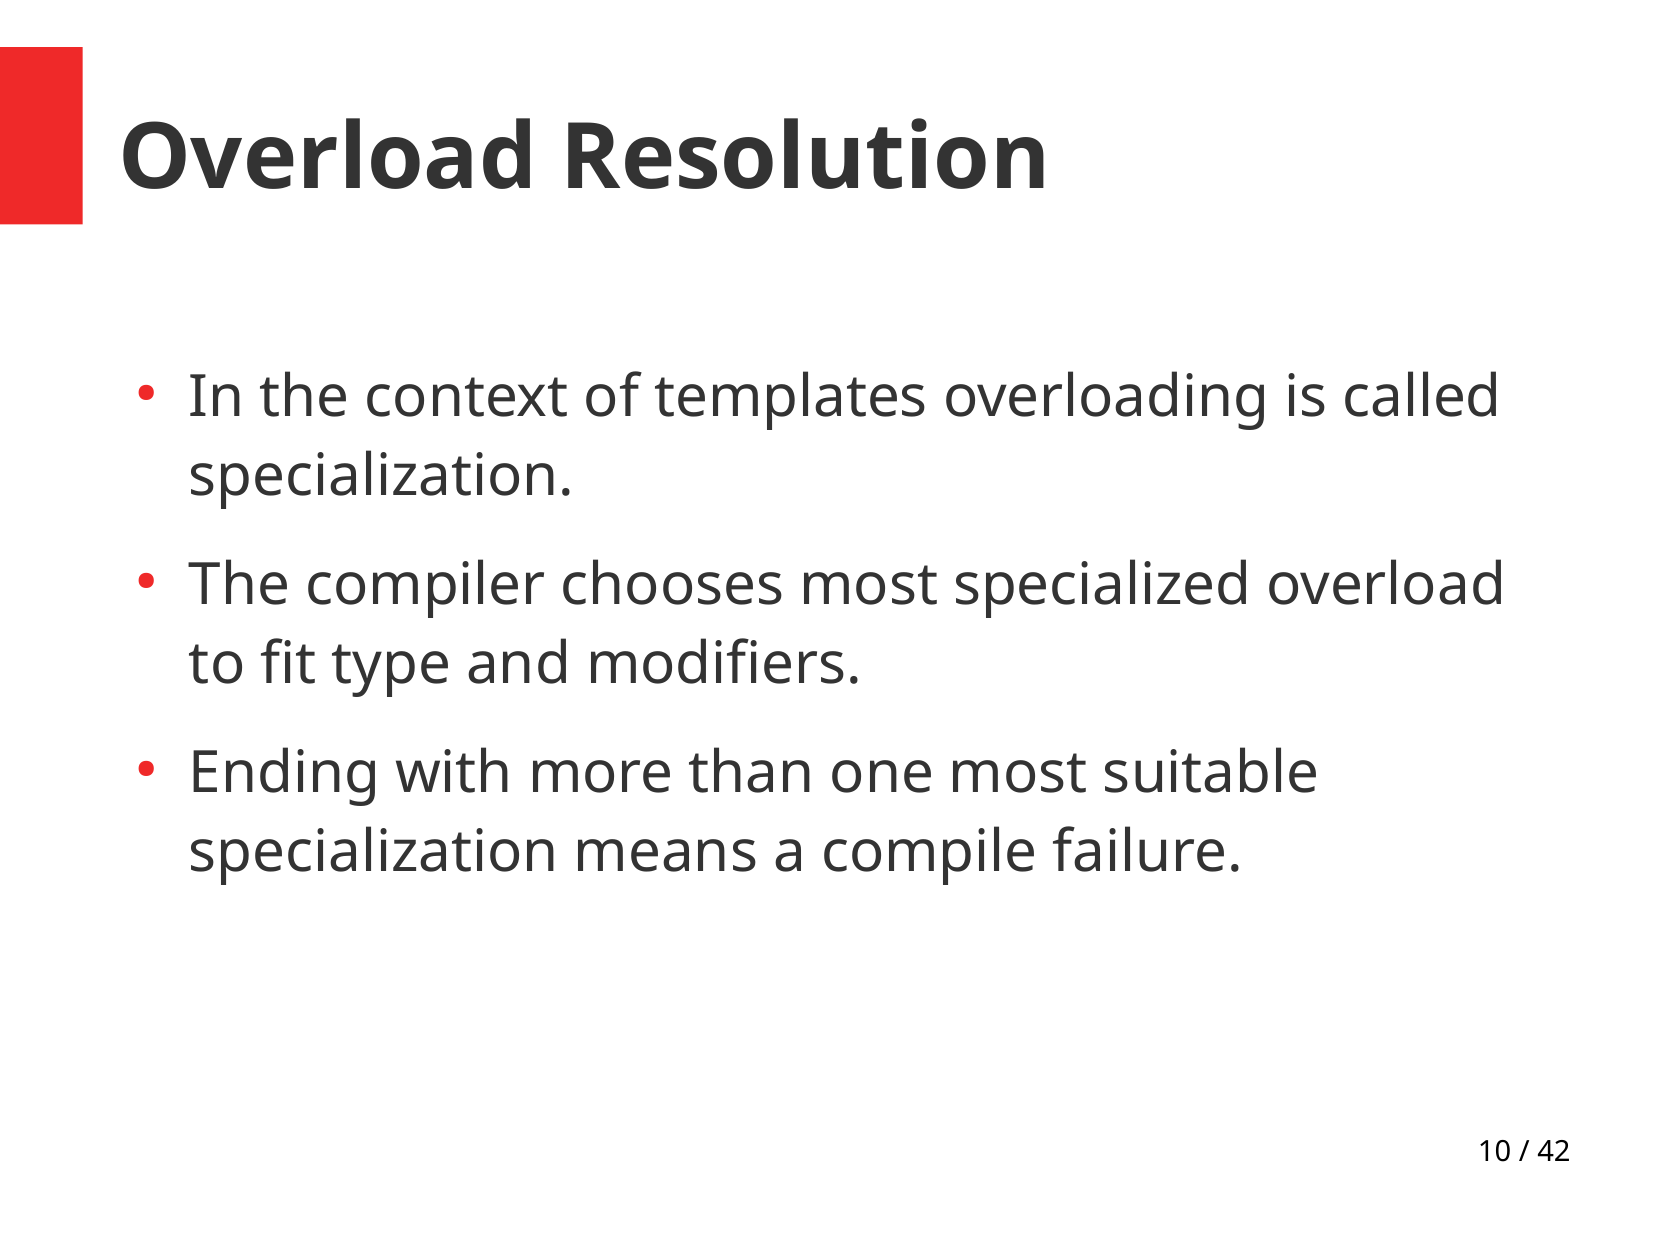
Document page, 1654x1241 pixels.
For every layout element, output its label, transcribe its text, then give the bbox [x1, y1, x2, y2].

list In the context of templates overloading is called specialization. The compiler chooses most specialized overload to fit type and modifiers. Ending with more than one most suitable specialization means a compile failure. [118, 354, 1536, 1074]
title Overload Resolution [118, 49, 1571, 257]
